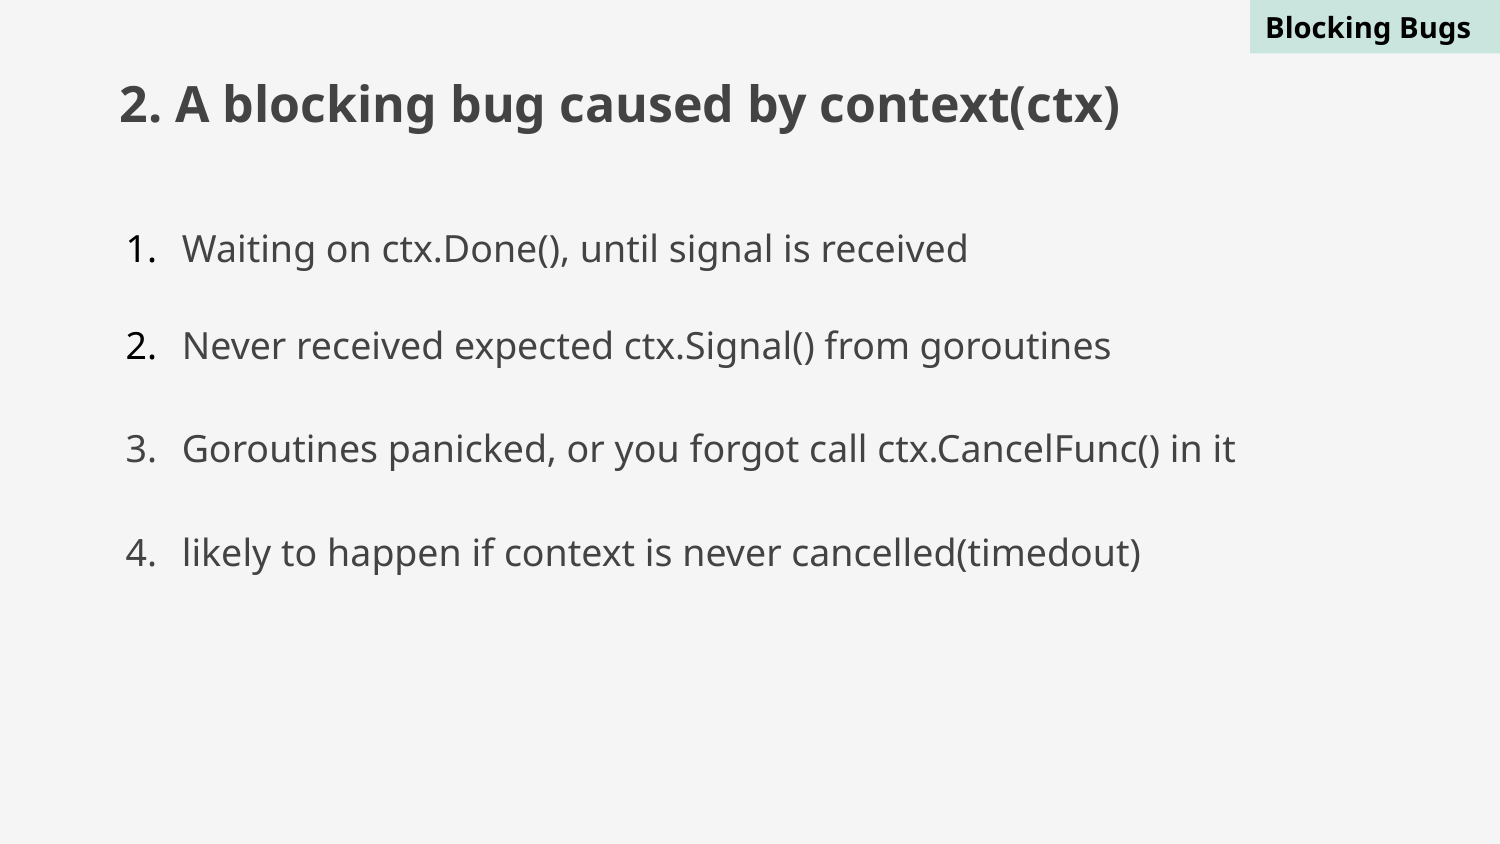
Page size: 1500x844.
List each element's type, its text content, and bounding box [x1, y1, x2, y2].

text_box 2. A blocking bug caused by context(ctx) [91, 56, 1416, 147]
text_box Waiting on ctx.Done(), until signal is received Never received expected ctx.Signal() from goroutines Goroutines panicked, or you forgot call ctx.CancelFunc() in it likely to happen if context is never cancelled(timedout) [91, 210, 1416, 756]
text_box Blocking Bugs [1250, 0, 1500, 54]
